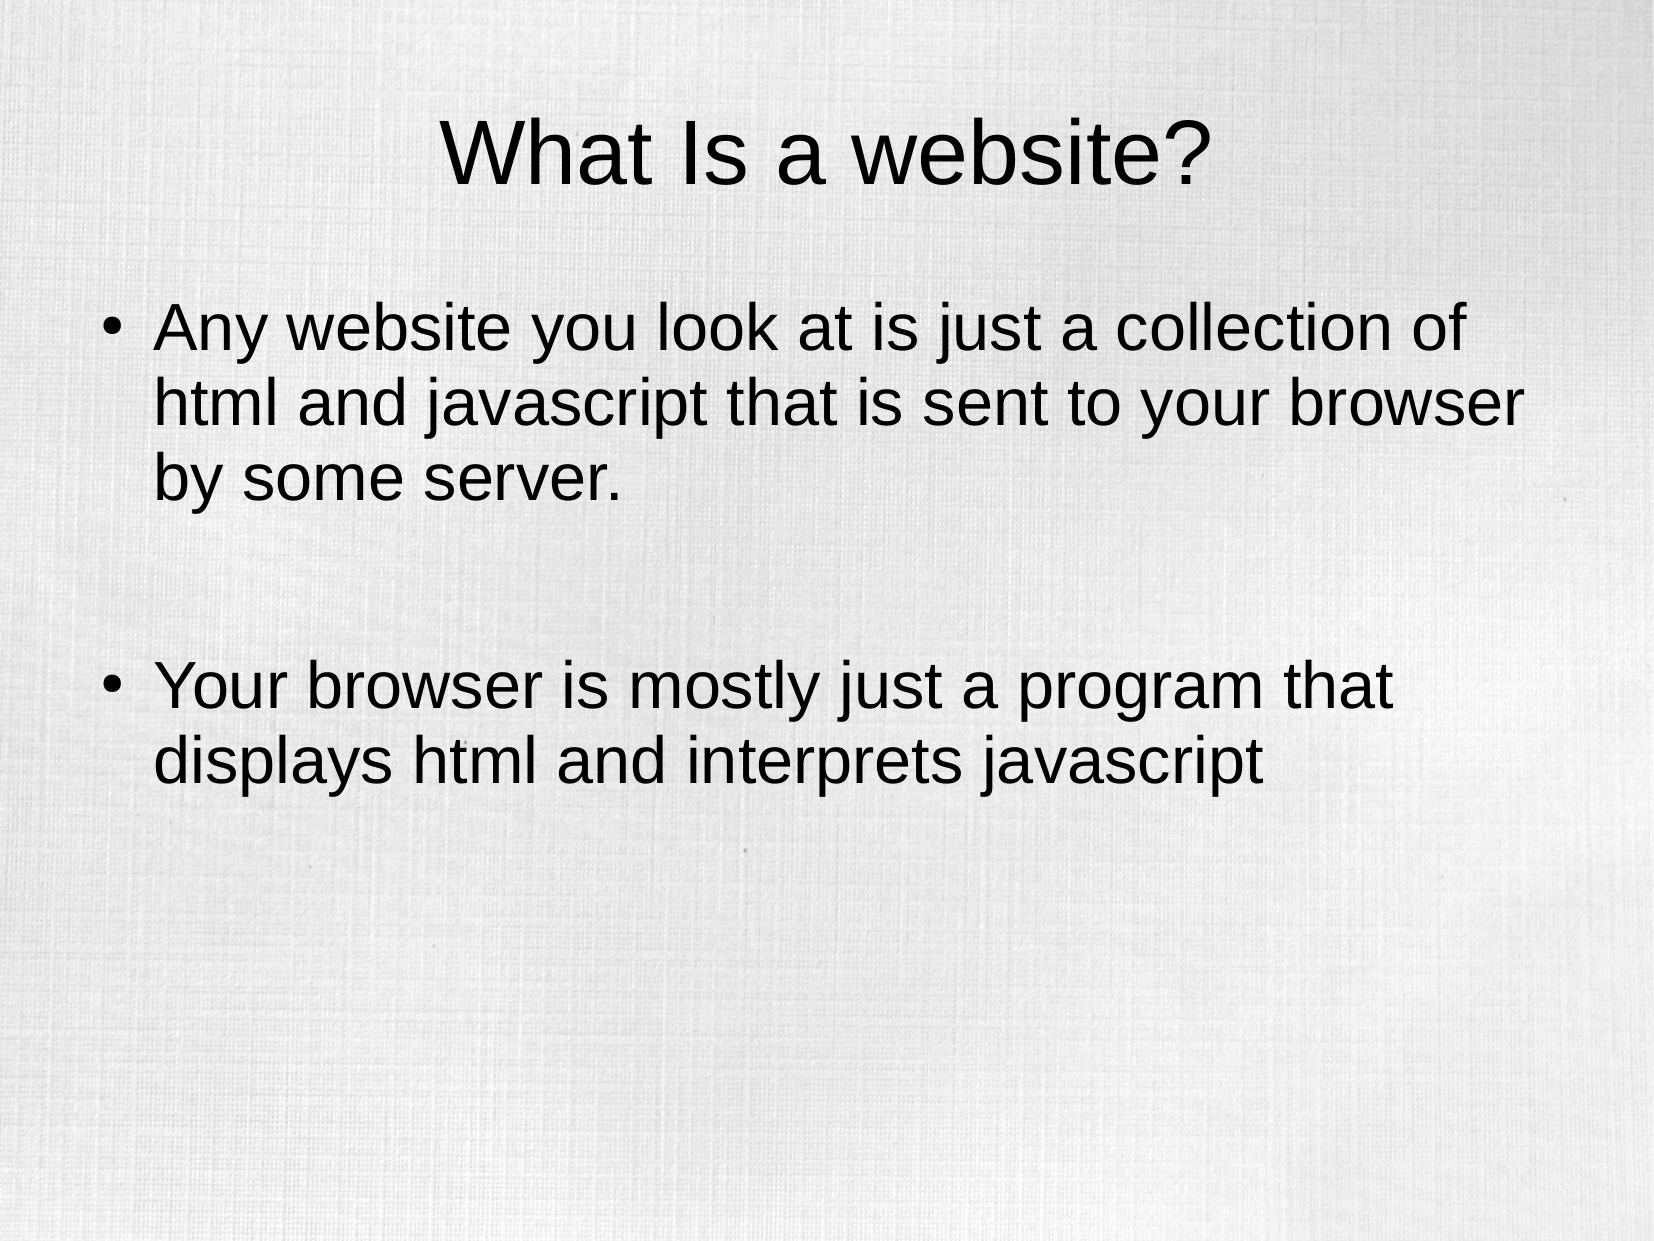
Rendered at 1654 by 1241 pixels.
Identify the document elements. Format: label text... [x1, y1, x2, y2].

list Any website you look at is just a collection of html and javascript that is sent to your browser by some server. Your browser is mostly just a program that displays html and interprets javascript [82, 290, 1538, 1010]
title What Is a website? [82, 49, 1571, 257]
picture [0, 0, 1654, 1241]
